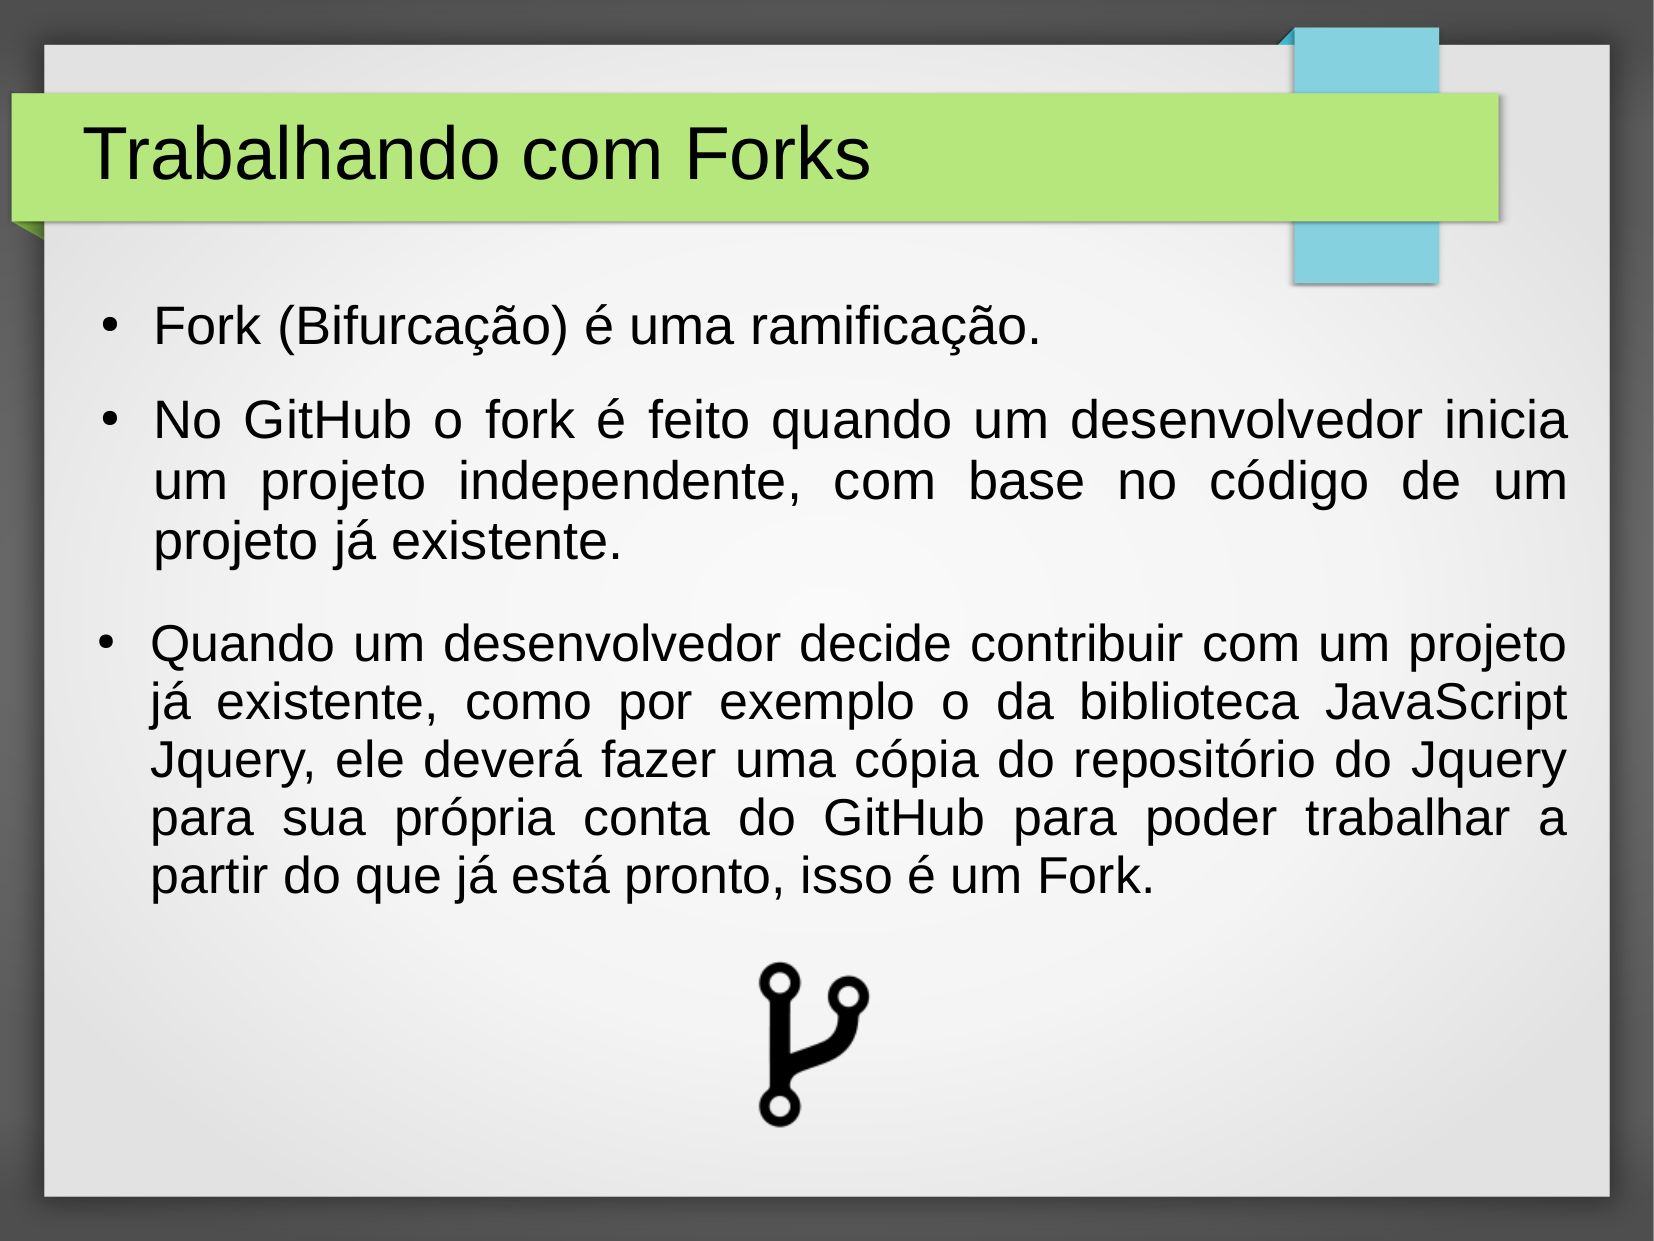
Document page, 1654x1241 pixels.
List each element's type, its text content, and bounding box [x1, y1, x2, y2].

title Trabalhando com Forks [82, 94, 1264, 213]
picture [0, 0, 1654, 1241]
list Fork (Bifurcação) é uma ramificação. [82, 295, 1571, 367]
list Quando um desenvolvedor decide contribuir com um projeto já existente, como por exemplo o da biblioteca JavaScript Jquery, ele deverá fazer uma cópia do repositório do Jquery para sua própria conta do GitHub para poder trabalhar a partir do que já está pronto, isso é um Fork. [82, 614, 1571, 922]
list No GitHub o fork é feito quando um desenvolvedor inicia um projeto independente, com base no código de um projeto já existente. [82, 389, 1571, 579]
